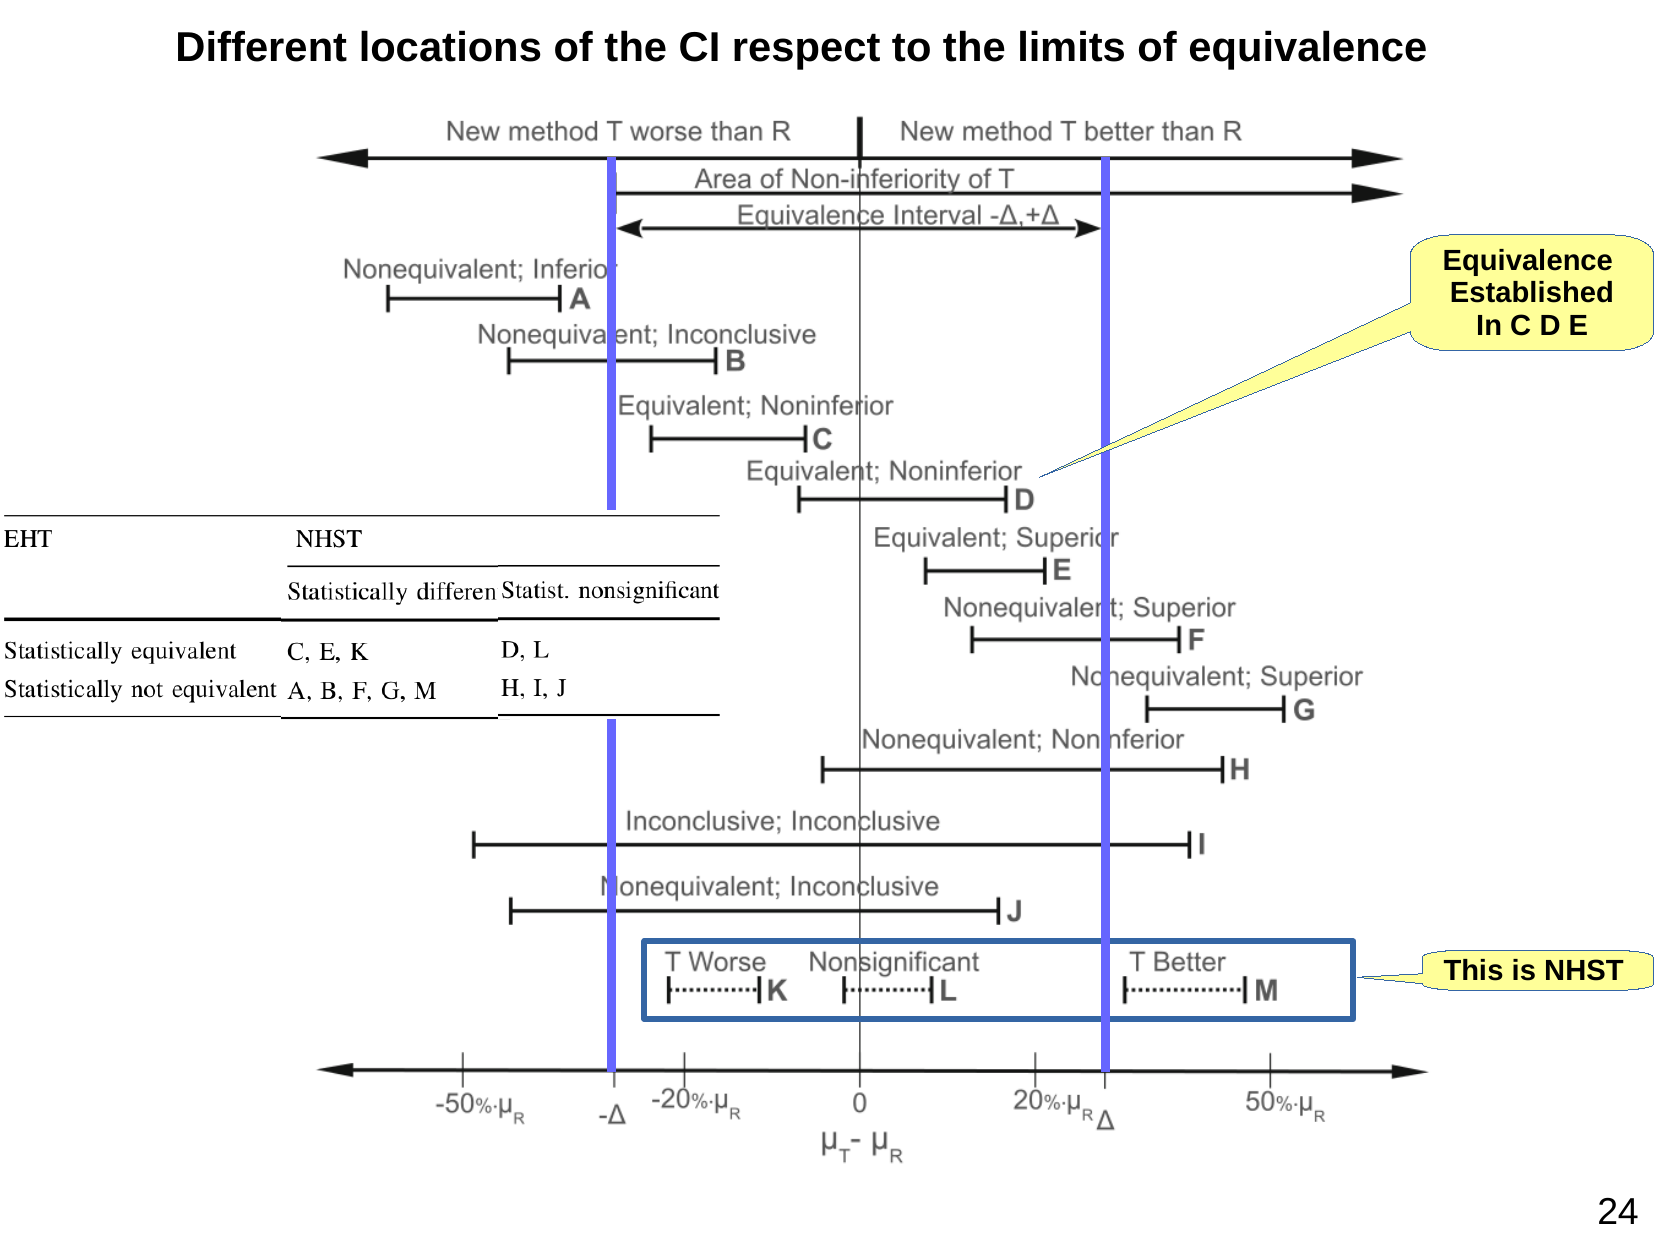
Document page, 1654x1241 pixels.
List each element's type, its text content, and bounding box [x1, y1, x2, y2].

text_box This is NHST [1357, 950, 1654, 991]
text_box Equivalence Established In C D E [1039, 234, 1654, 478]
picture [647, 944, 1101, 1016]
picture [0, 99, 1462, 1177]
text_box Different locations of the CI respect to the limits of equivalence [160, 16, 1578, 79]
picture [1110, 944, 1350, 1016]
